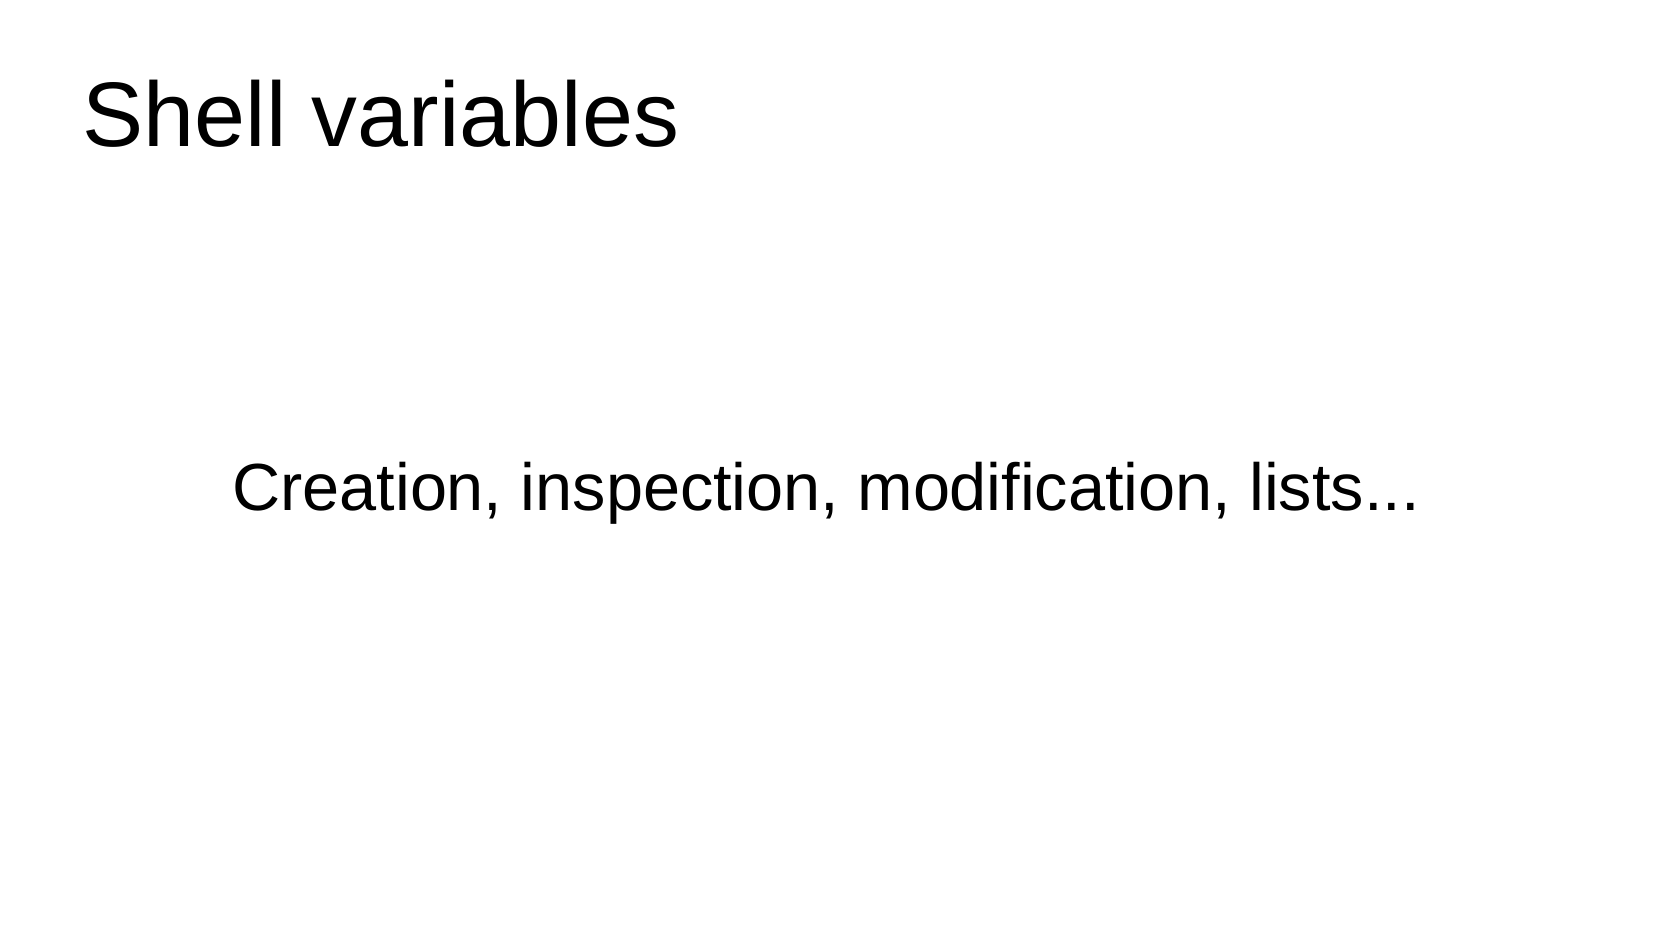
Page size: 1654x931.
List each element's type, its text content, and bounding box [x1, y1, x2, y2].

title Shell variables [82, 37, 1571, 193]
subtitle Creation, inspection, modification, lists... [82, 217, 1571, 758]
